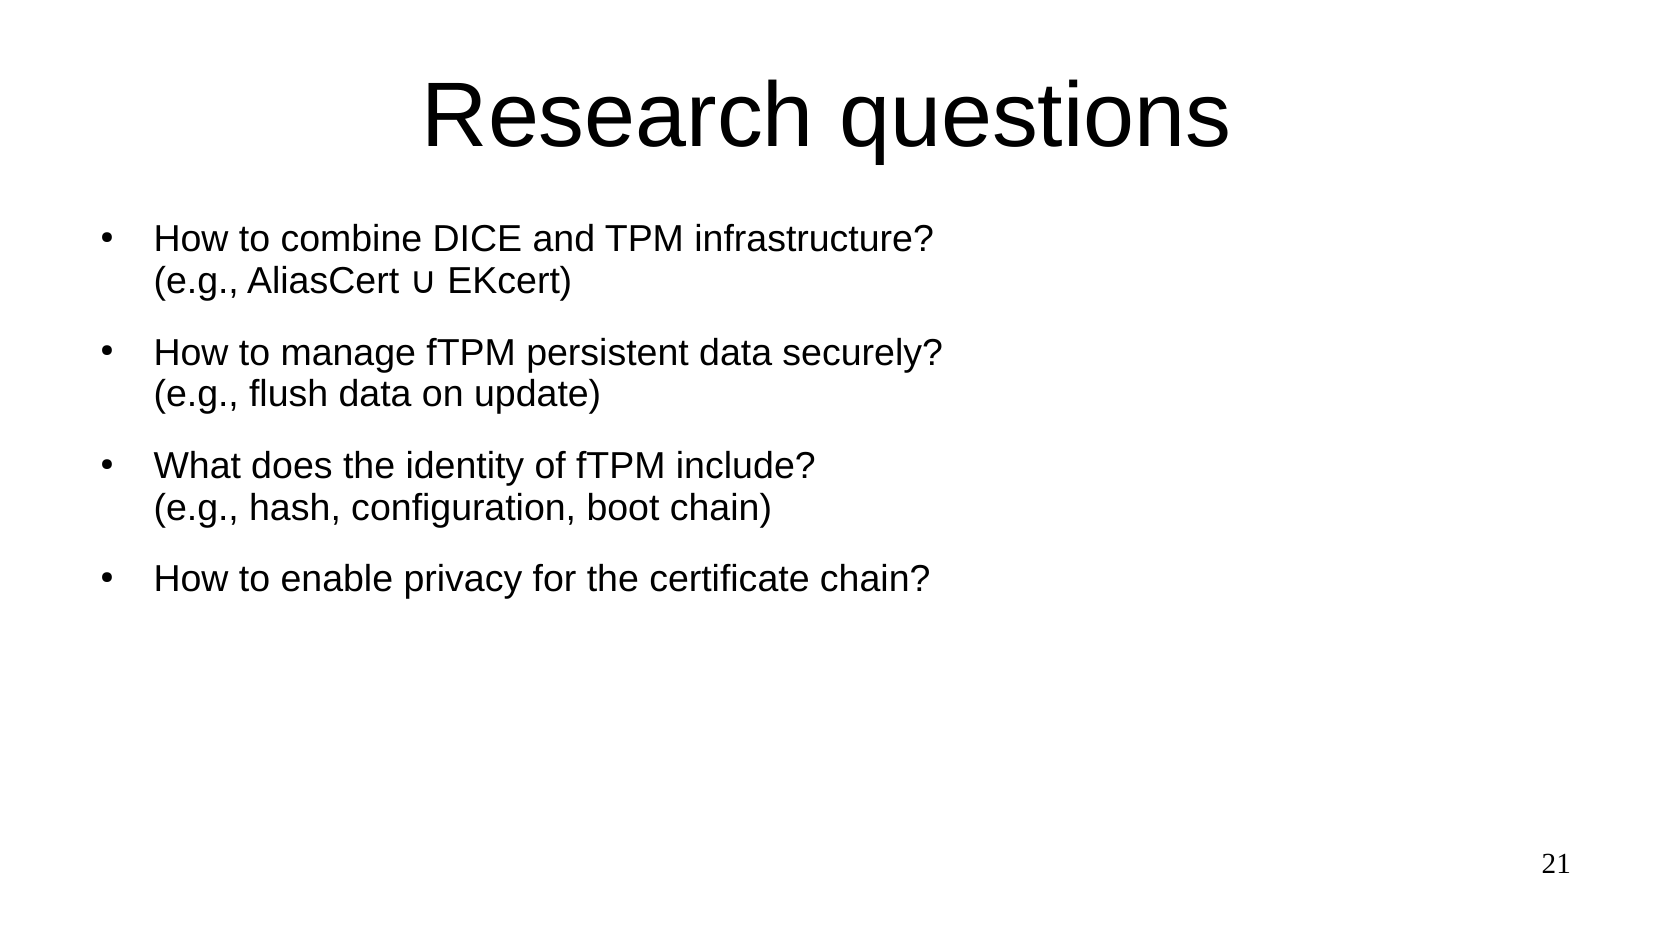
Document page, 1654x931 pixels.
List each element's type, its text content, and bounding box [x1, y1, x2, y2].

title Research questions [82, 37, 1571, 193]
list How to combine DICE and TPM infrastructure? (e.g., AliasCert ∪ EKcert) How to manage fTPM persistent data securely? (e.g., flush data on update) What does the identity of fTPM include? (e.g., hash, configuration, boot chain) How to enable privacy for the certificate chain? [82, 217, 1571, 758]
